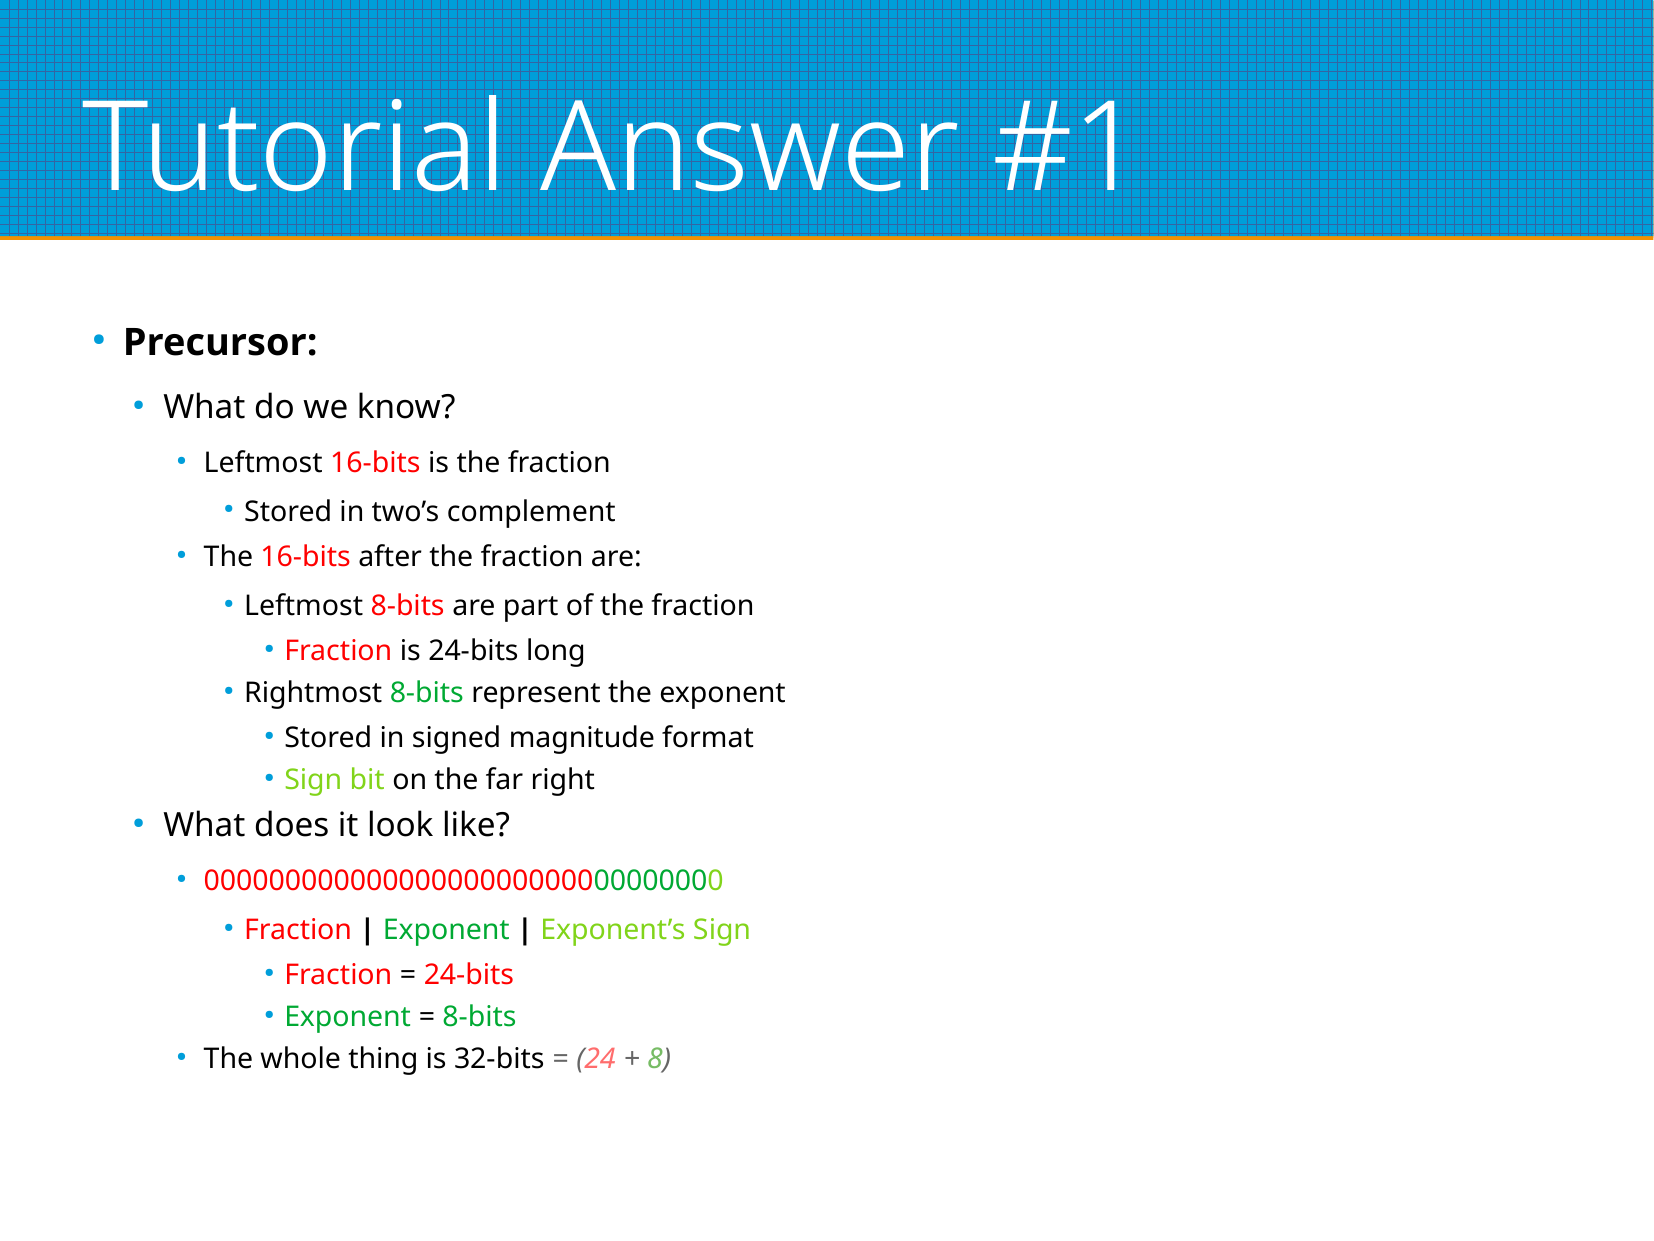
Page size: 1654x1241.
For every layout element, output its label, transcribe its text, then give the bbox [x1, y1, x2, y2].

list Precursor: What do we know? Leftmost 16-bits is the fraction Stored in two’s complement The 16-bits after the fraction are: Leftmost 8-bits are part of the fraction Fraction is 24-bits long Rightmost 8-bits represent the exponent Stored in signed magnitude format Sign bit on the far right What does it look like? 00000000000000000000000000000000 Fraction | Exponent | Exponent’s Sign Fraction = 24-bits Exponent = 8-bits The whole thing is 32-bits = (24 + 8) [82, 314, 1563, 1081]
title Tutorial Answer #1 [82, 19, 1571, 227]
